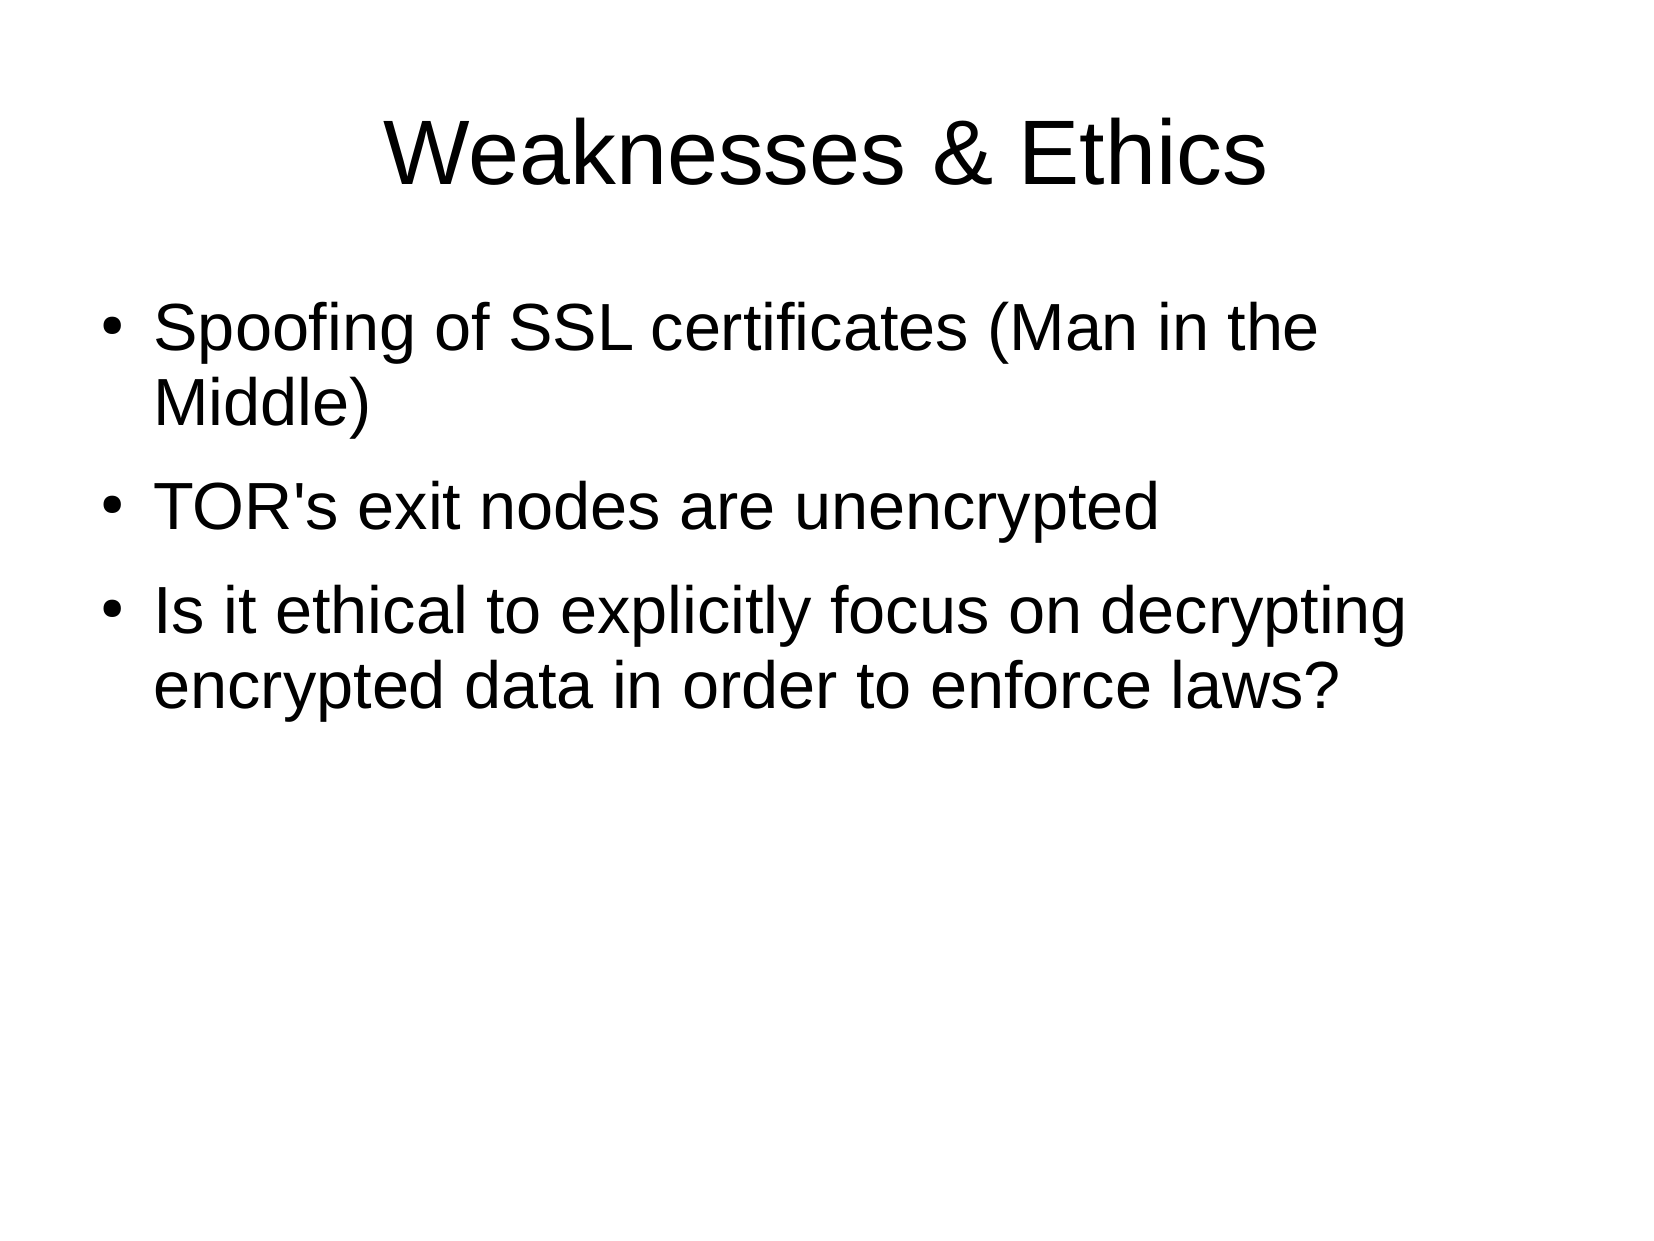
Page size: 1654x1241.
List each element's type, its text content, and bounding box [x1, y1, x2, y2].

list Spoofing of SSL certificates (Man in the Middle) TOR's exit nodes are unencrypted Is it ethical to explicitly focus on decrypting encrypted data in order to enforce laws? [82, 290, 1538, 1010]
title Weaknesses & Ethics [82, 49, 1571, 257]
